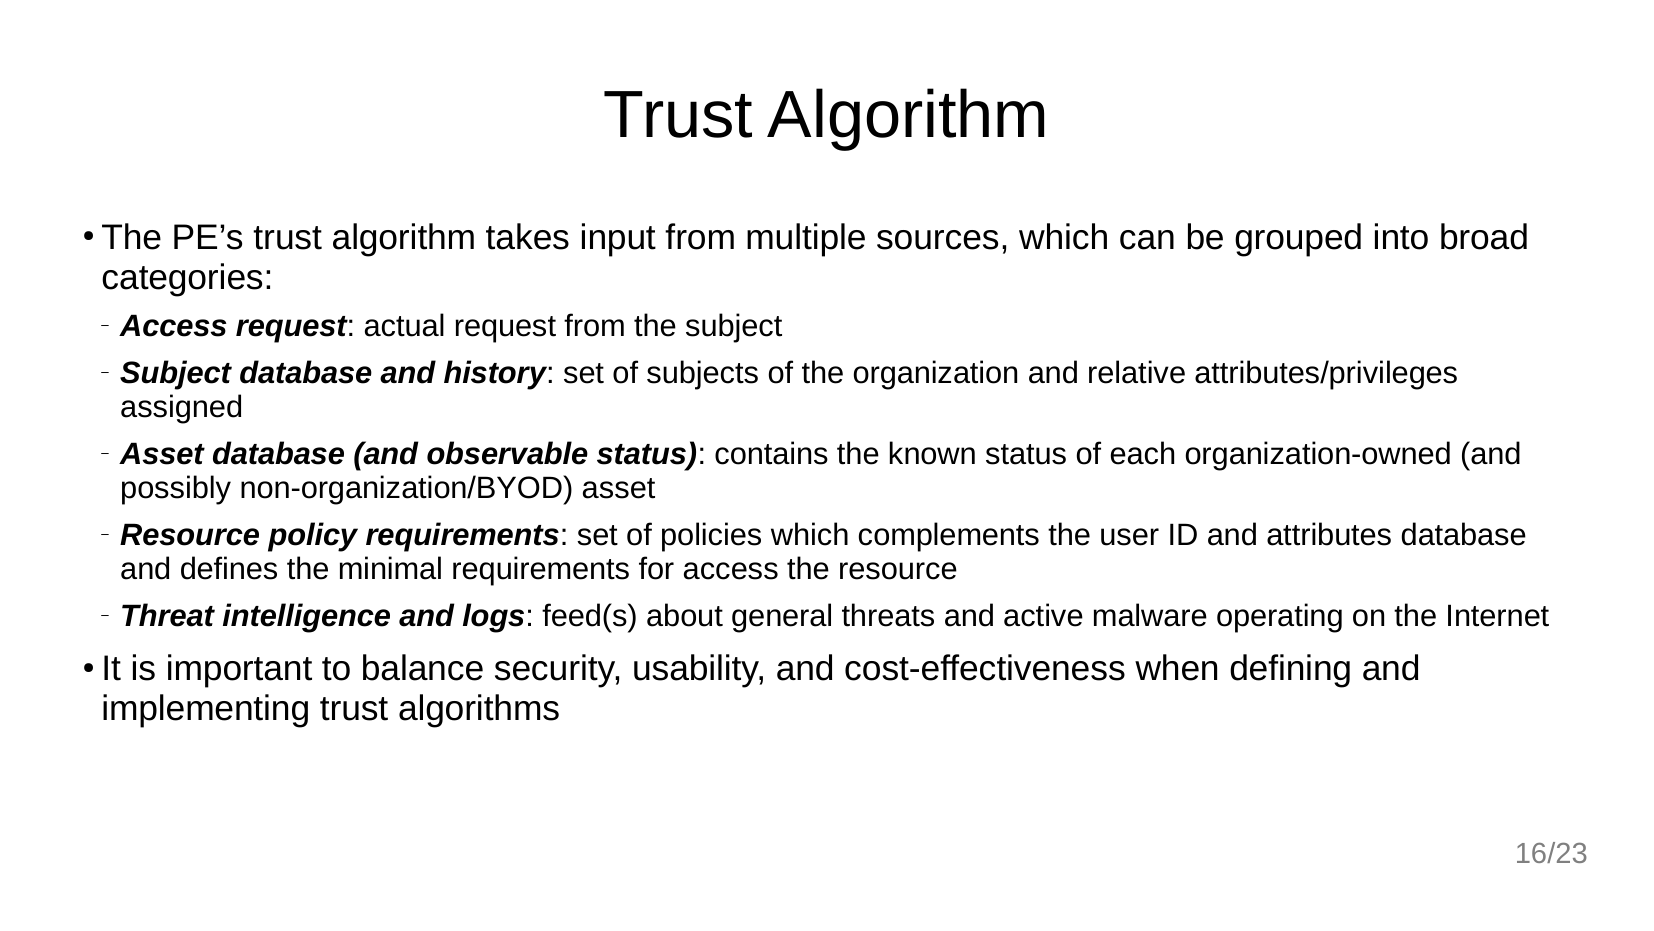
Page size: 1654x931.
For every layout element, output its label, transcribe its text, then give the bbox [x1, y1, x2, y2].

title Trust Algorithm [82, 37, 1571, 193]
list The PE’s trust algorithm takes input from multiple sources, which can be grouped into broad categories: Access request: actual request from the subject Subject database and history: set of subjects of the organization and relative attributes/privileges assigned Asset database (and observable status): contains the known status of each organization-owned (and possibly non-organization/BYOD) asset Resource policy requirements: set of policies which complements the user ID and attributes database and defines the minimal requirements for access the resource Threat intelligence and logs: feed(s) about general threats and active malware operating on the Internet It is important to balance security, usability, and cost-effectiveness when defining and implementing trust algorithms [82, 217, 1571, 758]
text_box <number>/23 [1500, 829, 1651, 931]
